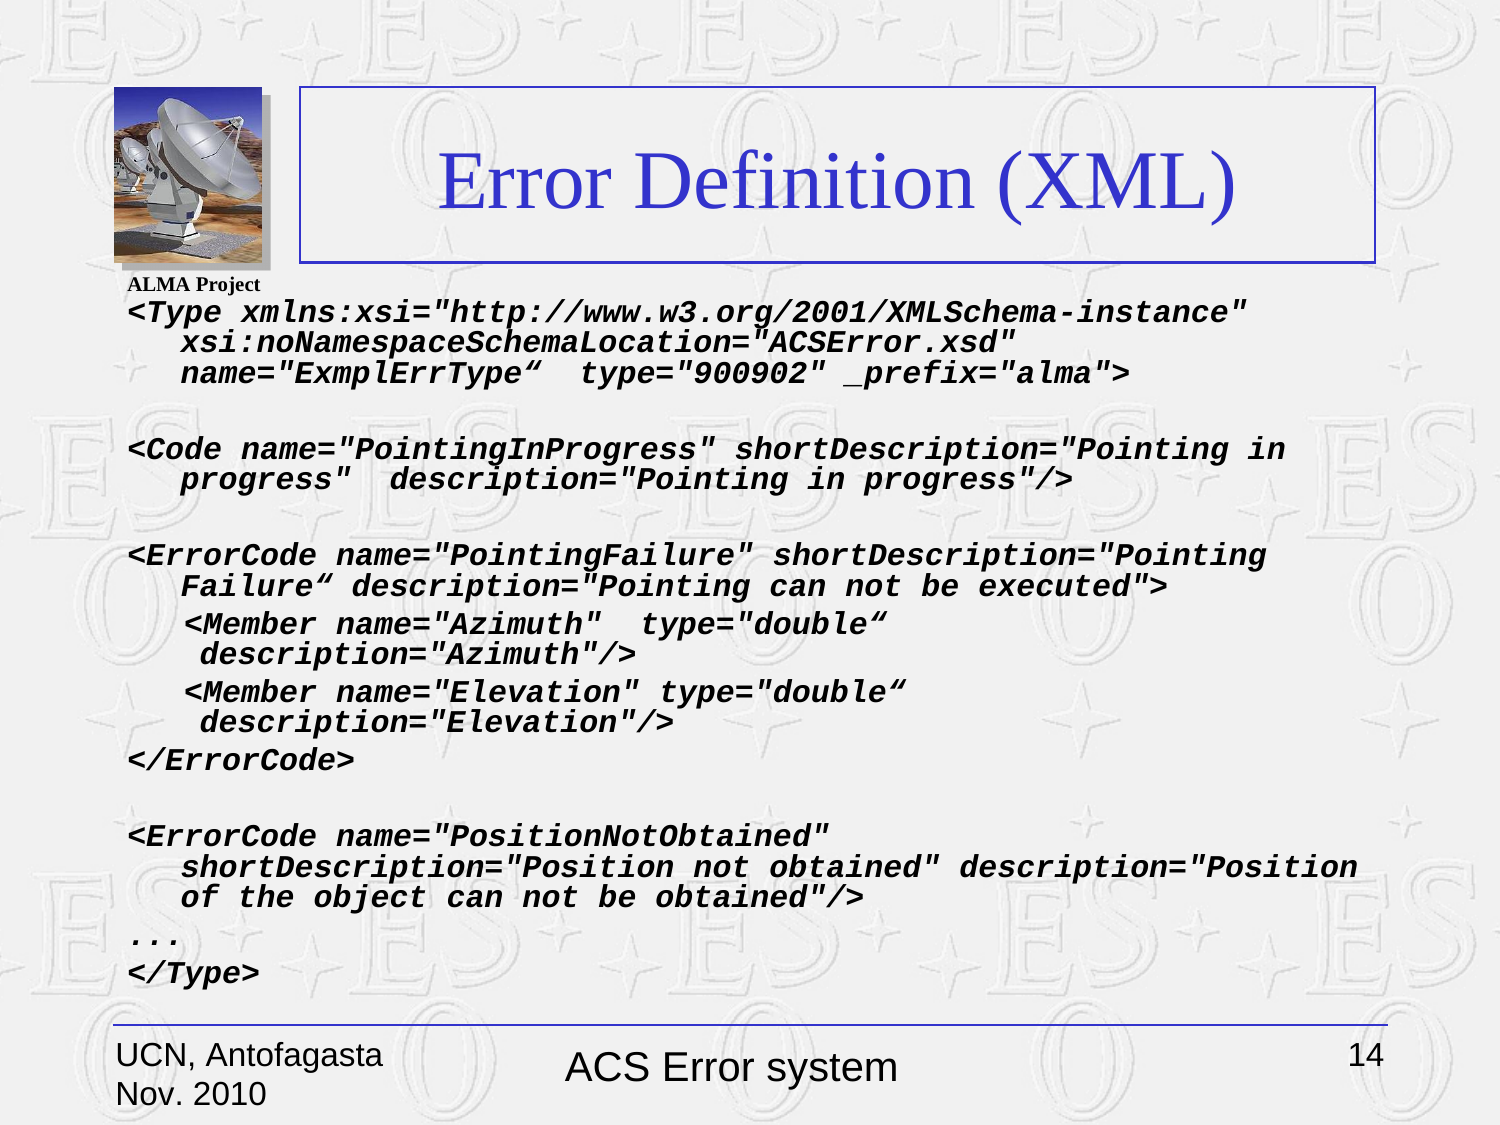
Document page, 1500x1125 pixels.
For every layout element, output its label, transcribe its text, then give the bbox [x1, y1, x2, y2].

picture [0, 0, 1500, 1125]
title Error Definition (XML) [299, 87, 1375, 263]
list <Type xmlns:xsi="http://www.w3.org/2001/XMLSchema-instance" xsi:noNamespaceSchemaLocation="ACSError.xsd" name="ExmplErrType“ type="900902" _prefix="alma"> <Code name="PointingInProgress" shortDescription="Pointing in progress" description="Pointing in progress"/> <ErrorCode name="PointingFailure" shortDescription="Pointing Failure“ description="Pointing can not be executed"> <Member name="Azimuth" type="double“ description="Azimuth"/> <Member name="Elevation" type="double“ description="Elevation"/> </ErrorCode> <ErrorCode name="PositionNotObtained" shortDescription="Position not obtained" description="Position of the object can not be obtained"/> ... </Type> [112, 290, 1388, 1000]
